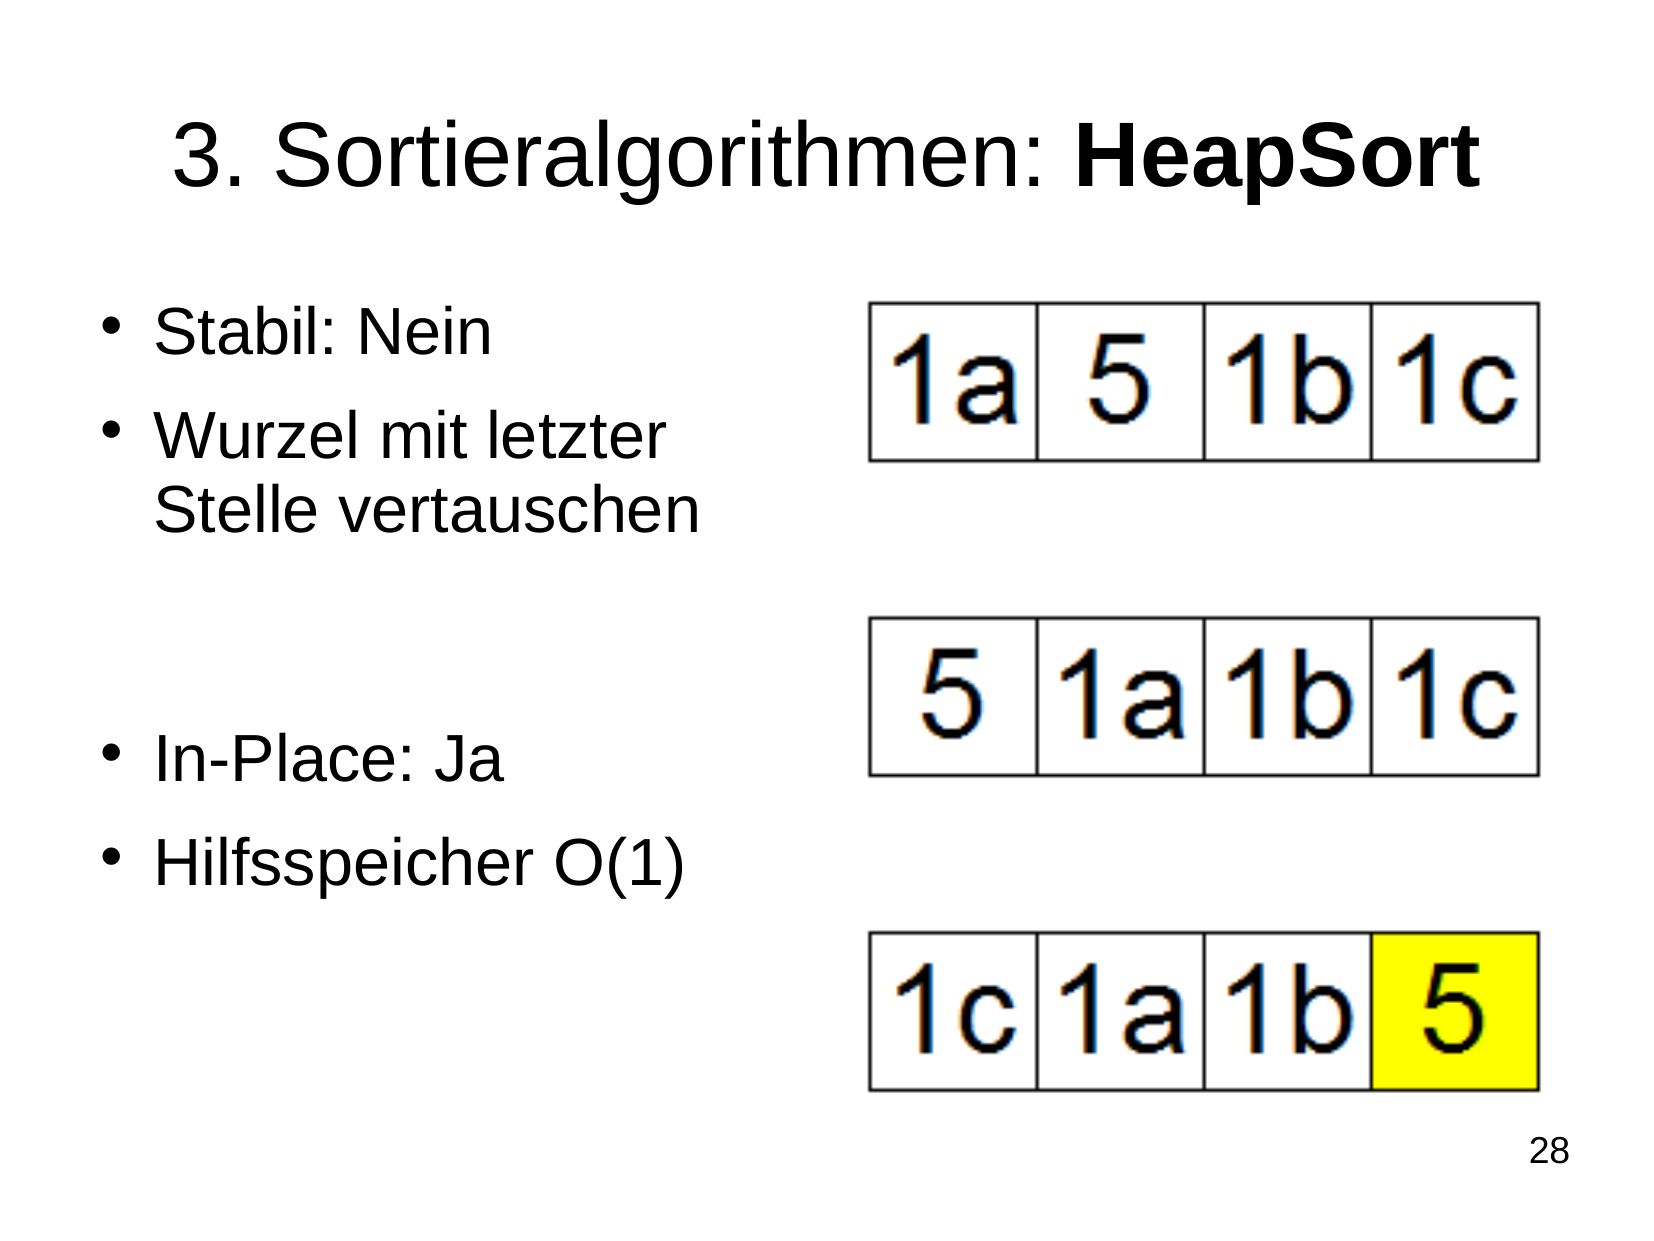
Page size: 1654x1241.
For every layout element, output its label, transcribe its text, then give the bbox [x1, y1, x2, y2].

list Stabil: Nein Wurzel mit letzter Stelle vertauschen [82, 290, 809, 681]
title 3. Sortieralgorithmen: HeapSort [82, 49, 1571, 257]
text_box In-Place: Ja Hilfsspeicher O(1) [82, 717, 809, 1109]
picture [847, 290, 1570, 1109]
